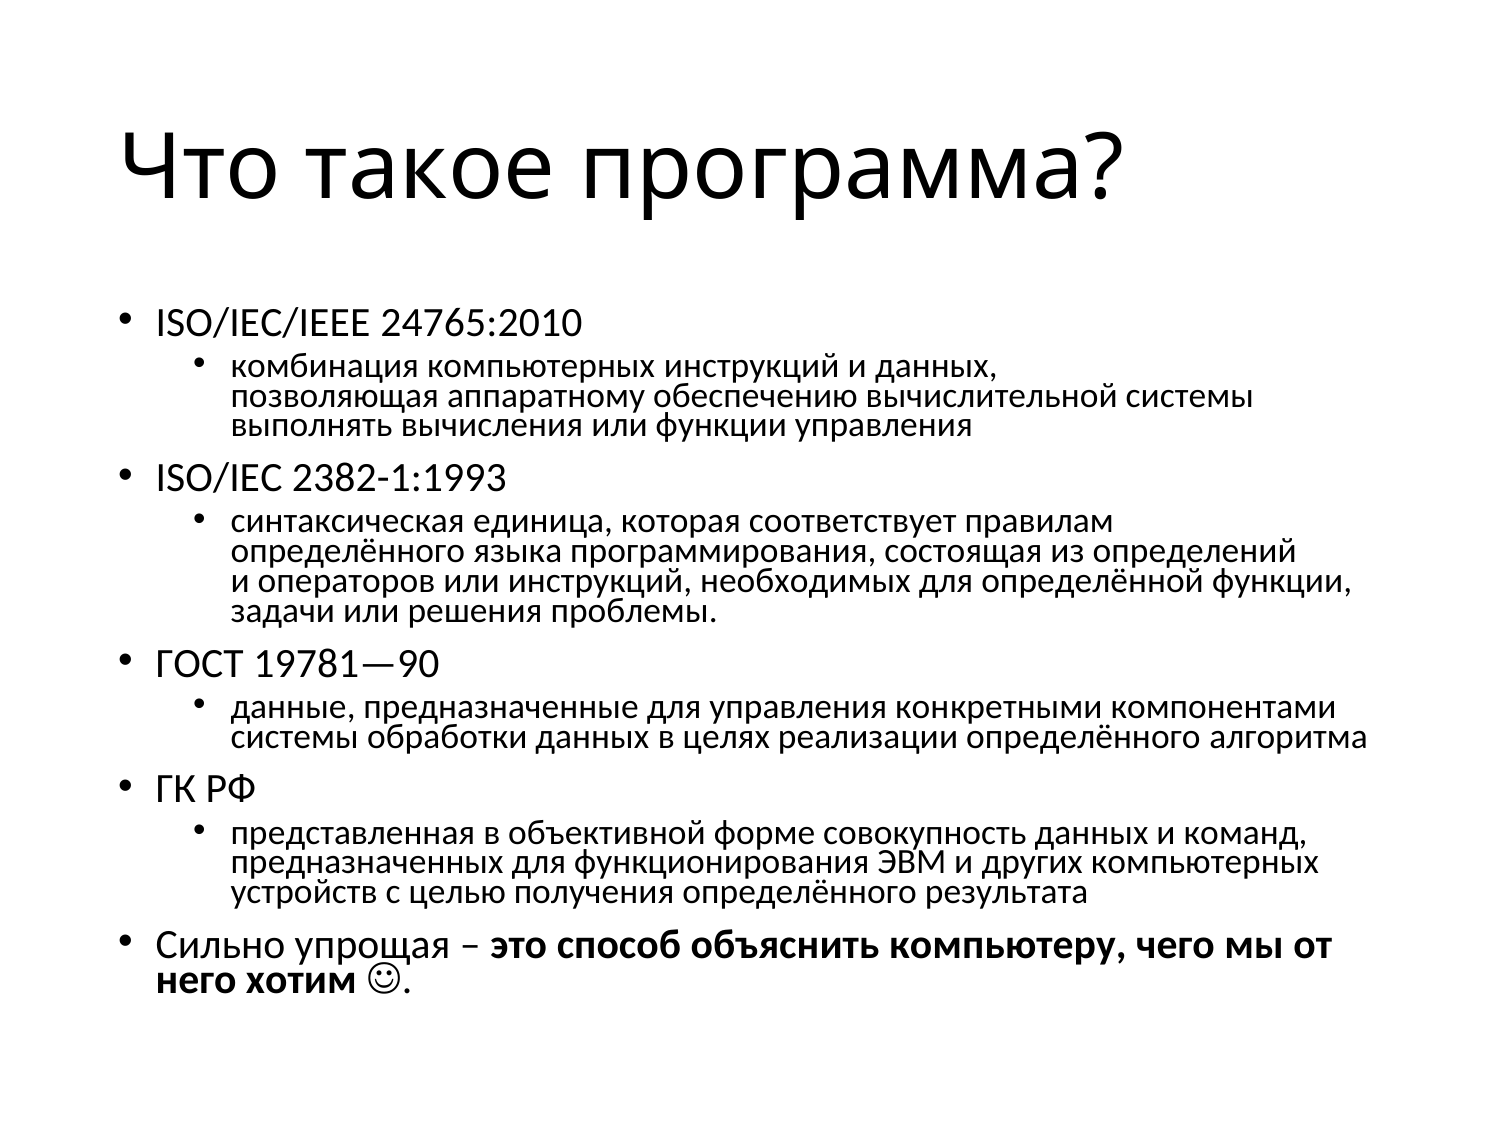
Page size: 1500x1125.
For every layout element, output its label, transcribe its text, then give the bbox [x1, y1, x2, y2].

list ISO/IEC/IEEE 24765:2010 комбинация компьютерных инструкций и данных, позволяющая аппаратному обеспечению вычислительной системы выполнять вычисления или функции управления ISO/IEC 2382-1:1993 синтаксическая единица, которая соответствует правилам определённого языка программирования, состоящая из определений и операторов или инструкций, необходимых для определённой функции, задачи или решения проблемы. ГОСТ 19781—90 данные, предназначенные для управления кон­кретными компонентами системы обработки данных в целях реализации определённого ал­горитма ГК РФ представленная в объективной форме совокупность данных и команд, предназначенных для функционирования ЭВМ и других компьютерных устройств с целью получения определённого результата Сильно упрощая – это способ объяснить компьютеру, чего мы от него хотим . [103, 300, 1397, 1015]
title Что такое программа? [103, 59, 1397, 278]
